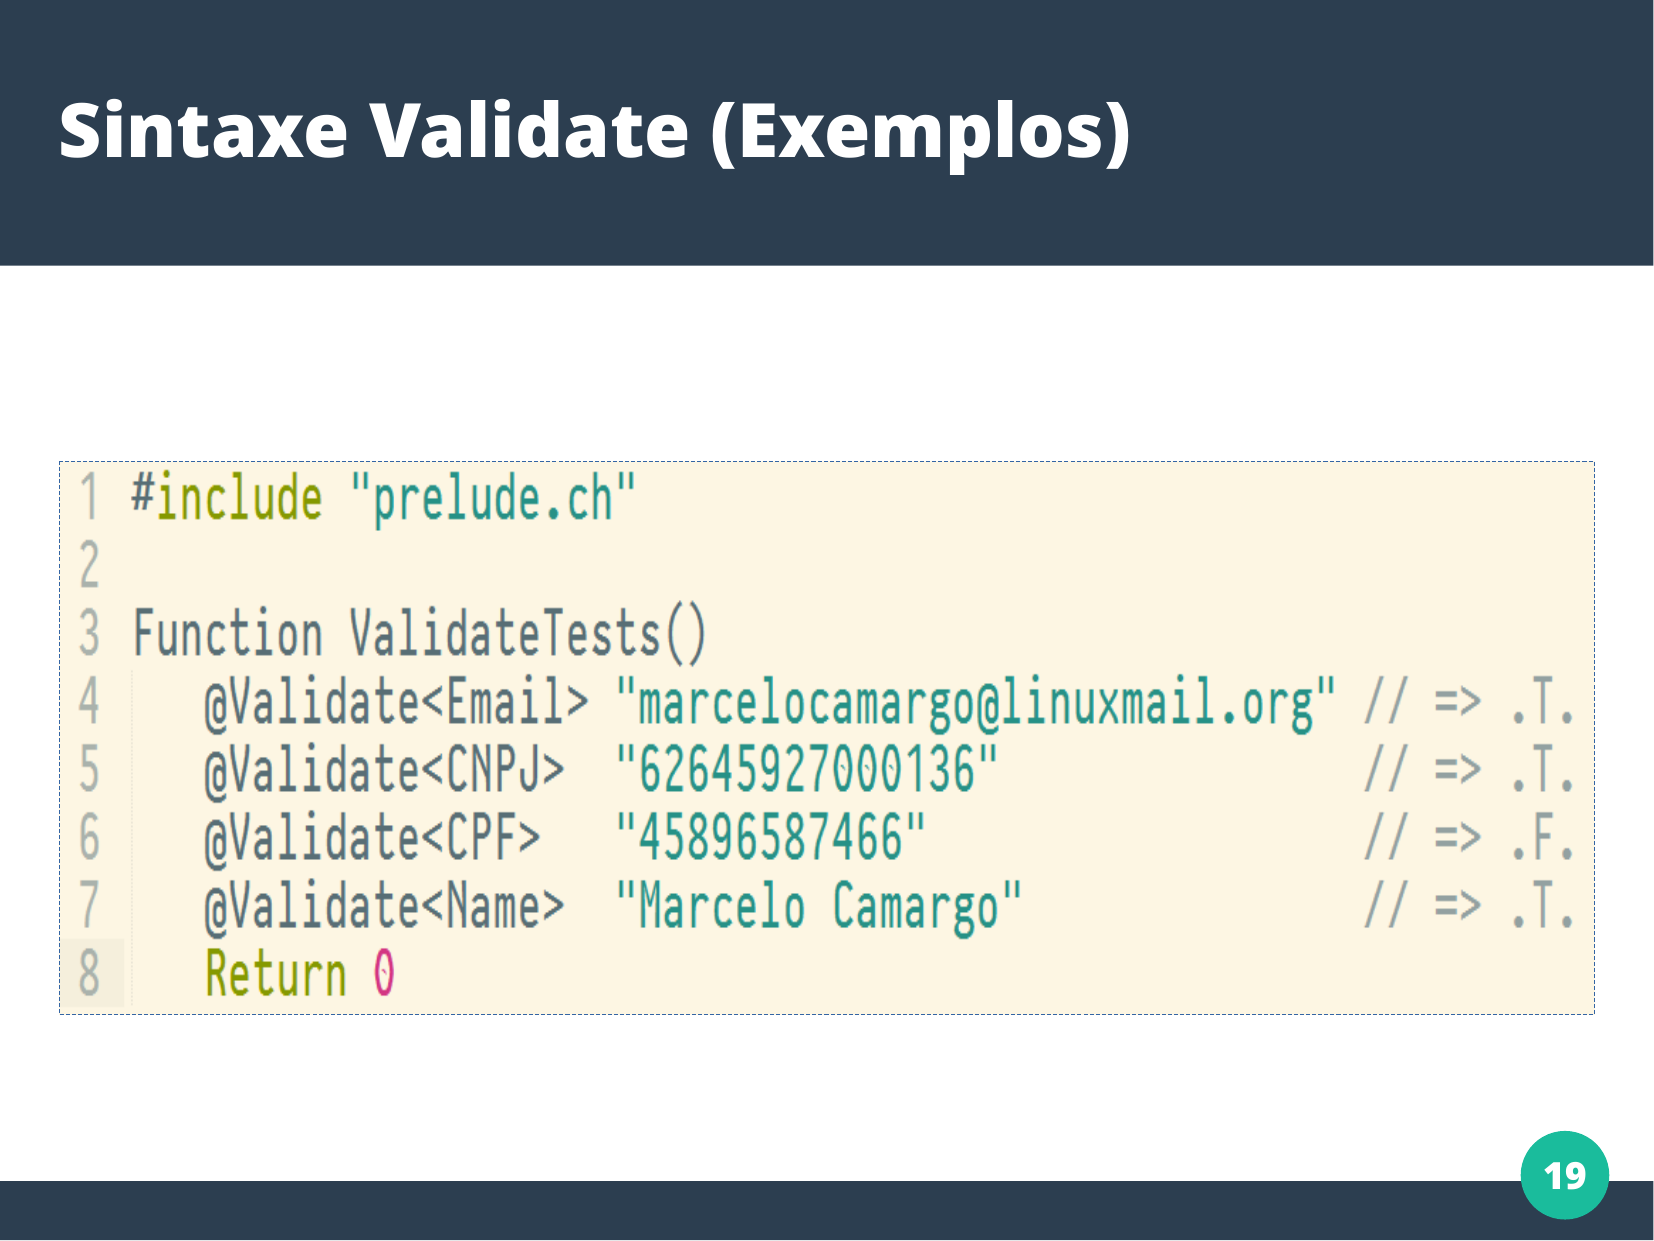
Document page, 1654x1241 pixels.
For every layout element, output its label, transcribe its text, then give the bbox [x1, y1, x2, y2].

picture [59, 461, 1595, 1015]
title Sintaxe Validate (Exemplos) [59, 49, 1595, 207]
